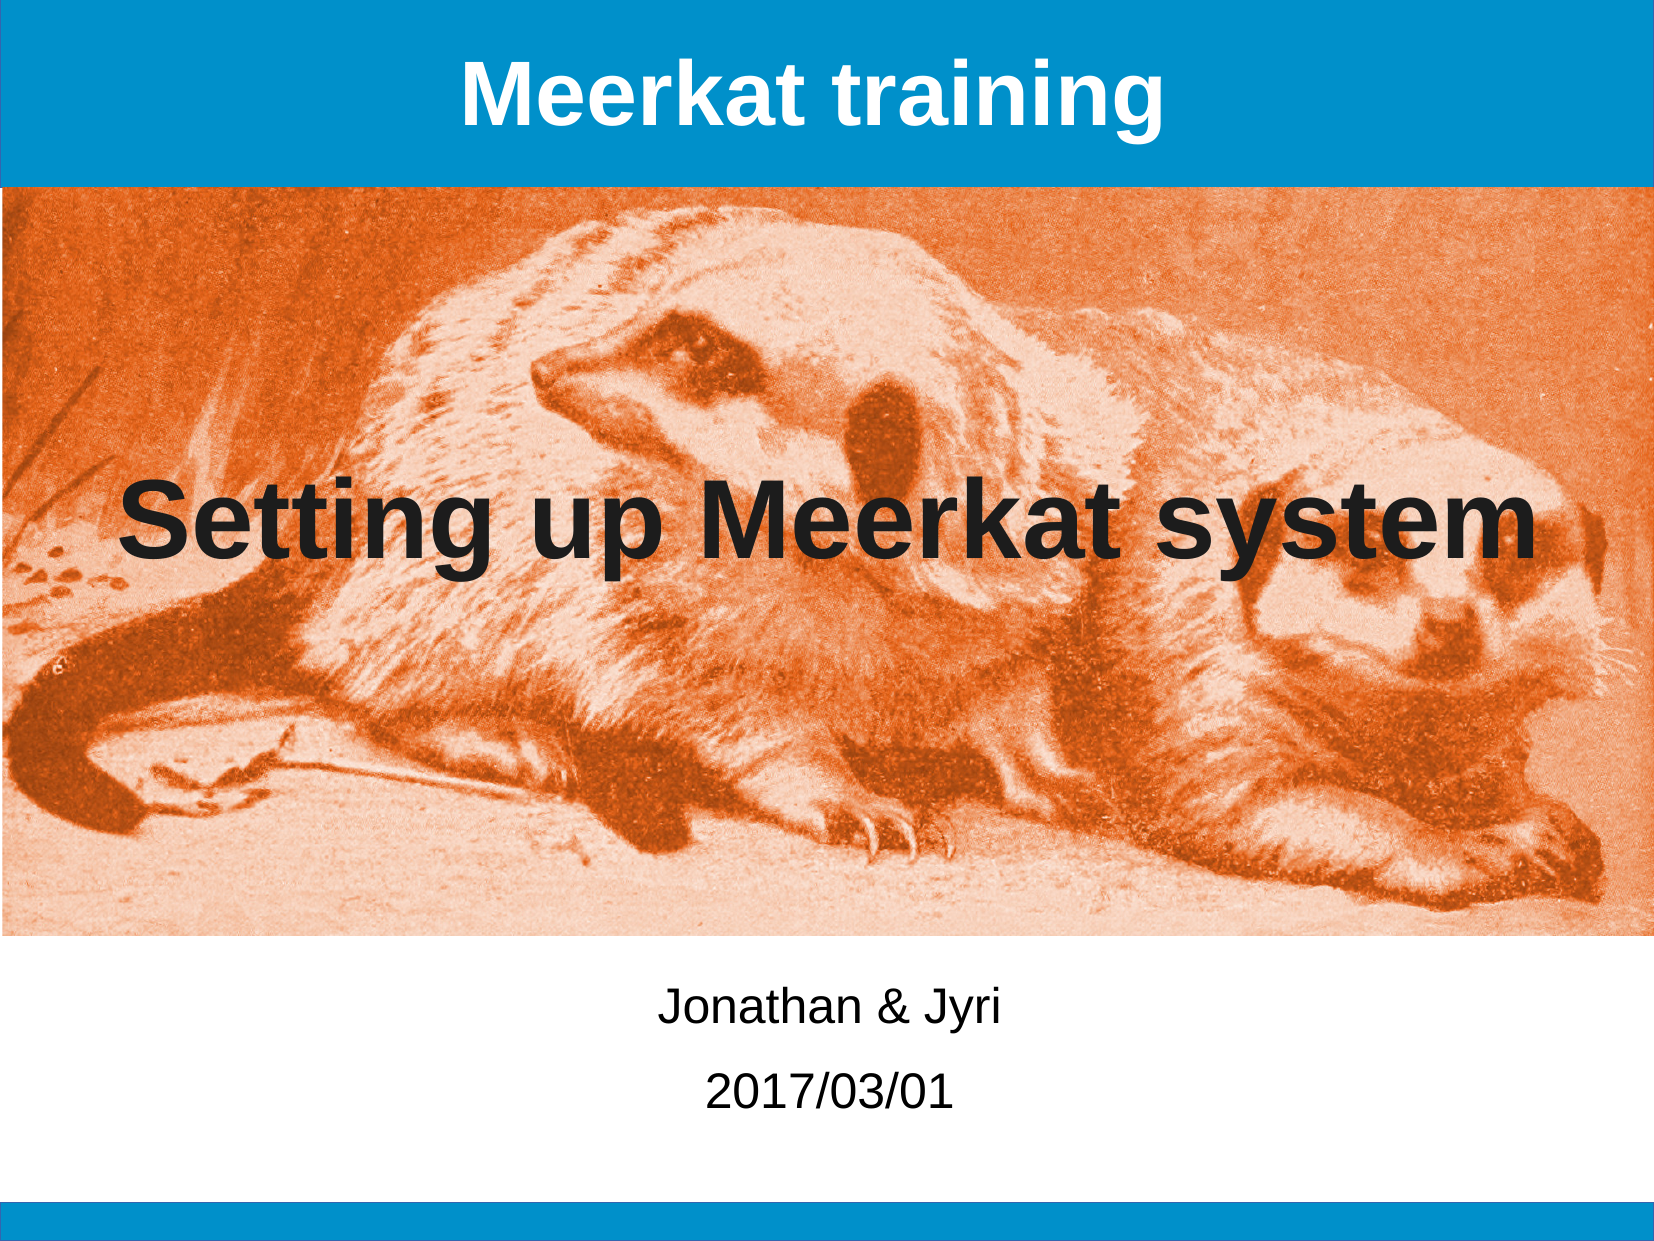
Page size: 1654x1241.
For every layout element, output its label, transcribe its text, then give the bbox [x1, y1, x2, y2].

picture [2, 188, 1654, 936]
list Jonathan & Jyri 2017/03/01 [85, 936, 1574, 1178]
title Meerkat training [0, 0, 1654, 188]
